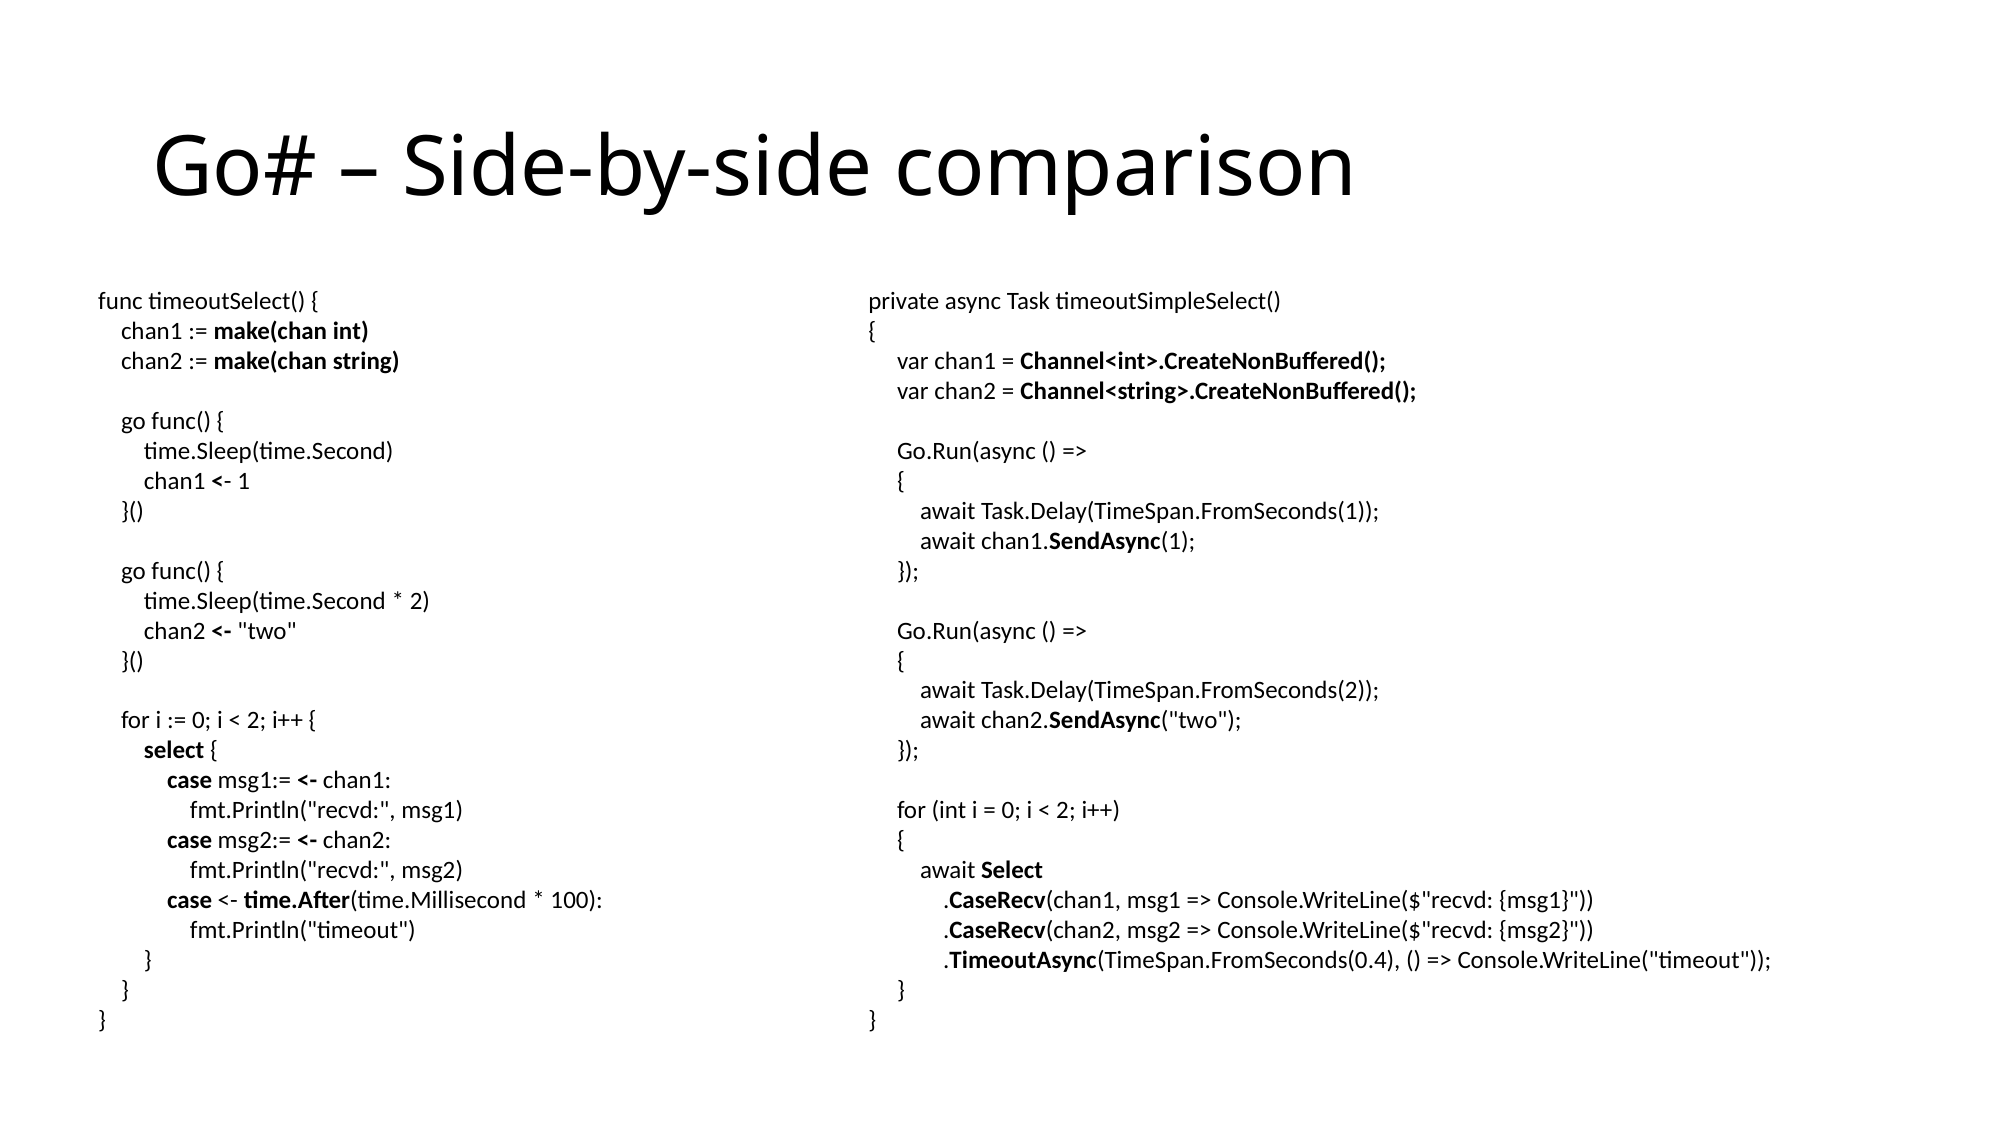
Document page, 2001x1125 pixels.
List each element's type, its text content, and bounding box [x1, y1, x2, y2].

text_box func timeoutSelect() { chan1 := make(chan int) chan2 := make(chan string) go func() { time.Sleep(time.Second) chan1 <- 1 }() go func() { time.Sleep(time.Second * 2) chan2 <- "two" }() for i := 0; i < 2; i++ { select { case msg1:= <- chan1: fmt.Println("recvd:", msg1) case msg2:= <- chan2: fmt.Println("recvd:", msg2) case <- time.After(time.Millisecond * 100): fmt.Println("timeout") } } } [83, 277, 853, 1050]
text_box private async Task timeoutSimpleSelect() { var chan1 = Channel<int>.CreateNonBuffered(); var chan2 = Channel<string>.CreateNonBuffered(); Go.Run(async () => { await Task.Delay(TimeSpan.FromSeconds(1)); await chan1.SendAsync(1); }); Go.Run(async () => { await Task.Delay(TimeSpan.FromSeconds(2)); await chan2.SendAsync("two"); }); for (int i = 0; i < 2; i++) { await Select .CaseRecv(chan1, msg1 => Console.WriteLine($"recvd: {msg1}")) .CaseRecv(chan2, msg2 => Console.WriteLine($"recvd: {msg2}")) .TimeoutAsync(TimeSpan.FromSeconds(0.4), () => Console.WriteLine("timeout")); } } [853, 277, 1940, 1050]
title Go# – Side-by-side comparison [137, 59, 1863, 277]
